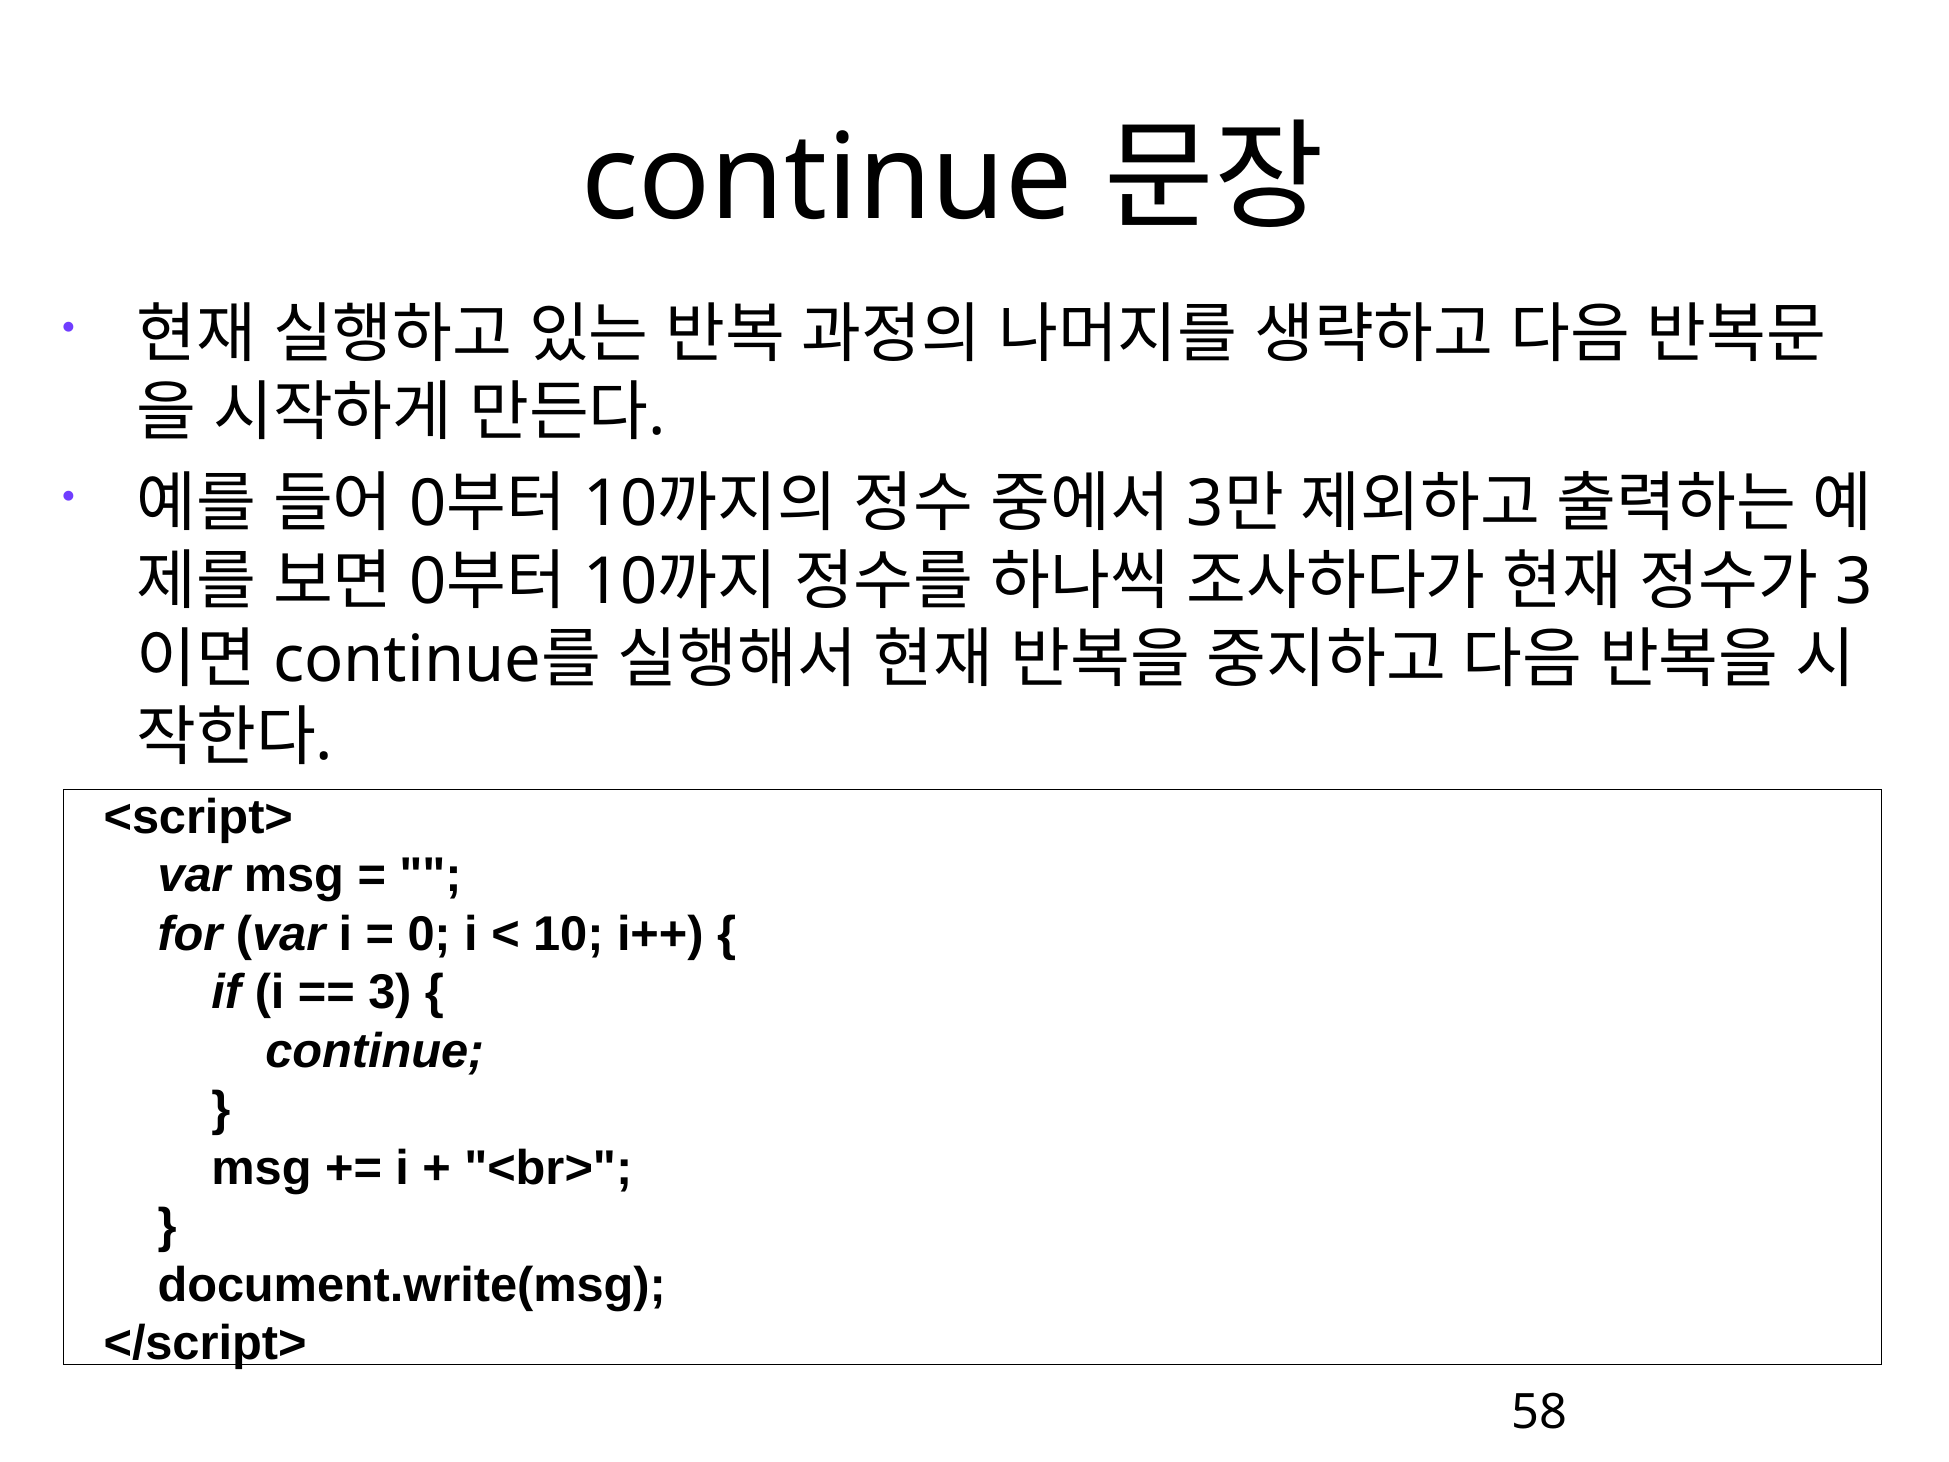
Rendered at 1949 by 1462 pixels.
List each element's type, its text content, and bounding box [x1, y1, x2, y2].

title continue 문장 [156, 92, 1749, 255]
text_box <script> var msg = ""; for (var i = 0; i < 10; i++) { if (i == 3) { continue; } msg += i + "<br>"; } document.write(msg); </script> [63, 789, 1882, 1365]
list 현재 실행하고 있는 반복 과정의 나머지를 생략하고 다음 반복문을 시작하게 만든다. 예를 들어 0부터 10까지의 정수 중에서 3만 제외하고 출력하는 예제를 보면 0부터 10까지 정수를 하나씩 조사하다가 현재 정수가 3이면 continue를 실행해서 현재 반복을 중지하고 다음 반복을 시작한다. [48, 284, 1897, 1343]
slide_number <숫자> [1496, 1372, 1899, 1462]
